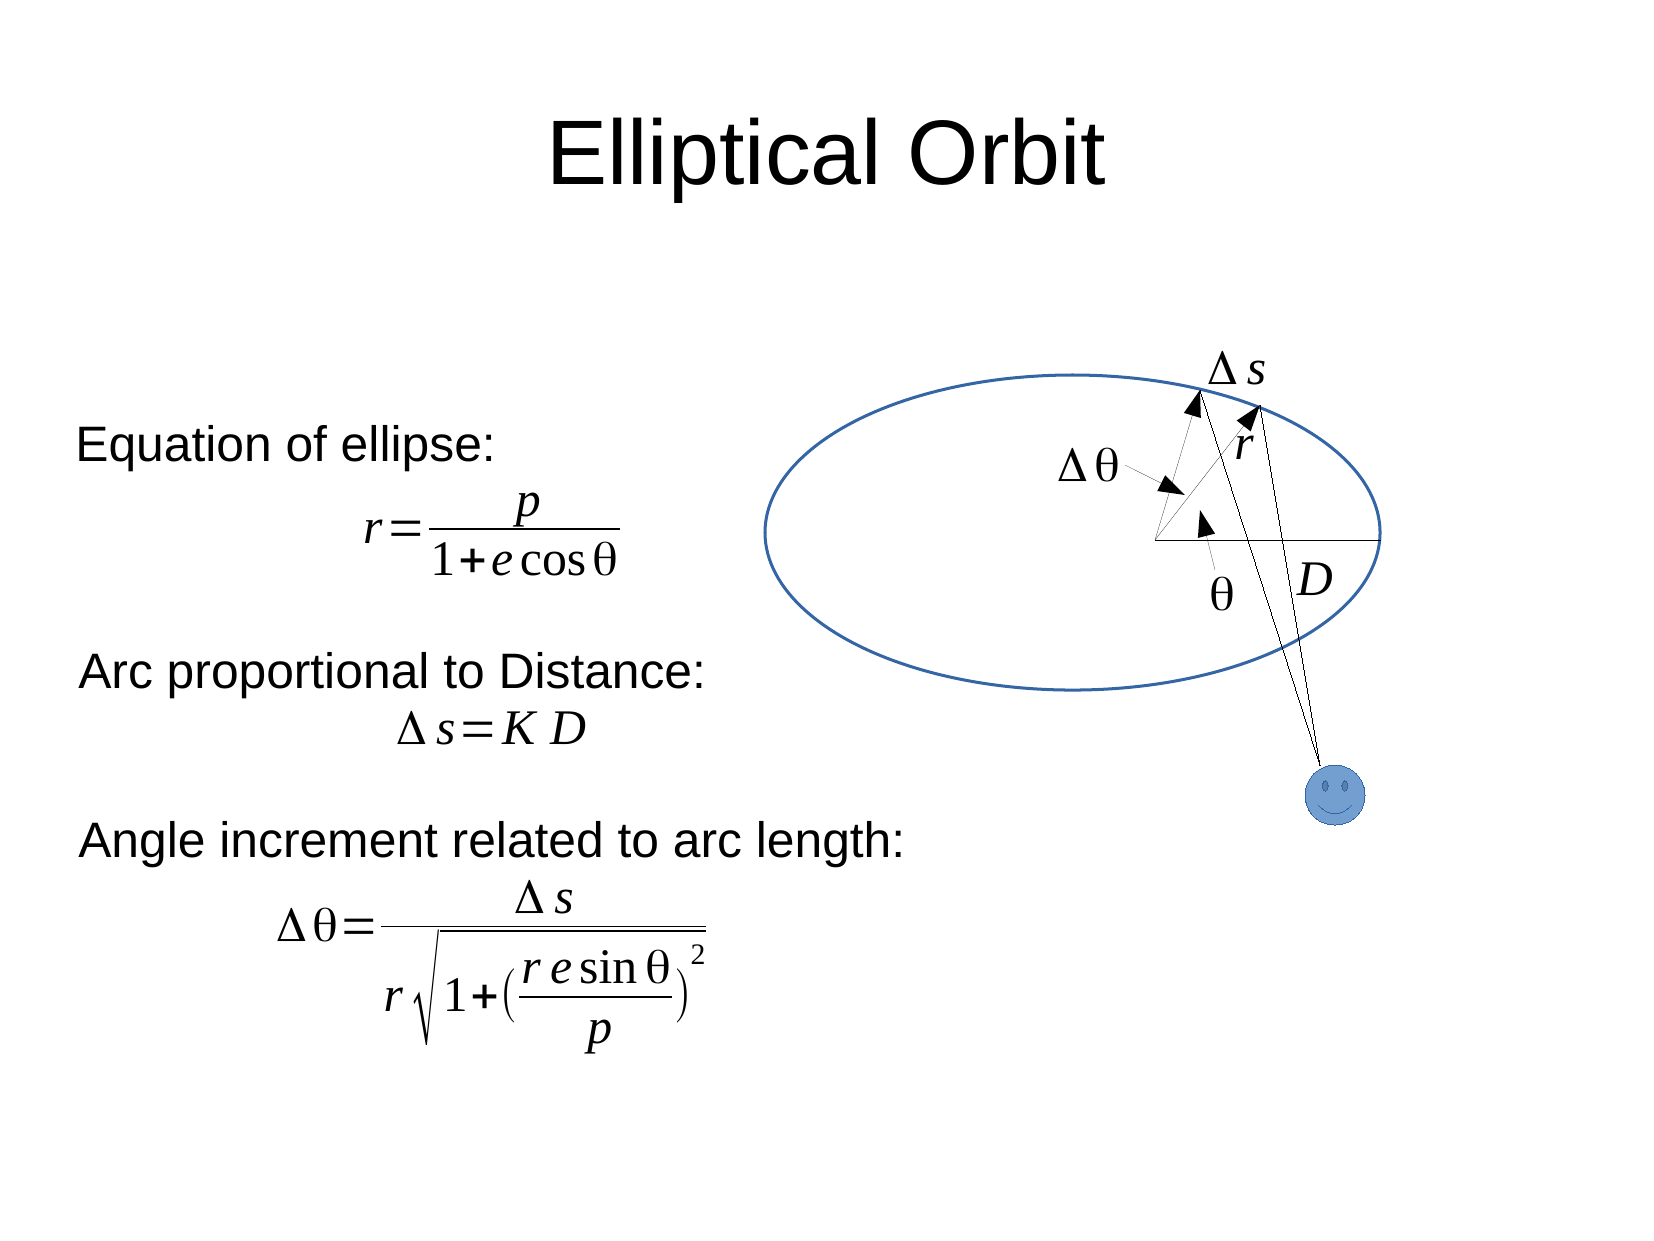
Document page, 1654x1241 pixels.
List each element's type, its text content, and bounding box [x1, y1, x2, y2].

chart [1203, 575, 1242, 615]
chart [1227, 415, 1264, 471]
chart [1200, 340, 1274, 396]
chart [1287, 551, 1341, 607]
chart [69, 415, 913, 1055]
text_box [1305, 765, 1366, 826]
title Elliptical Orbit [82, 49, 1571, 257]
chart [1050, 445, 1127, 485]
